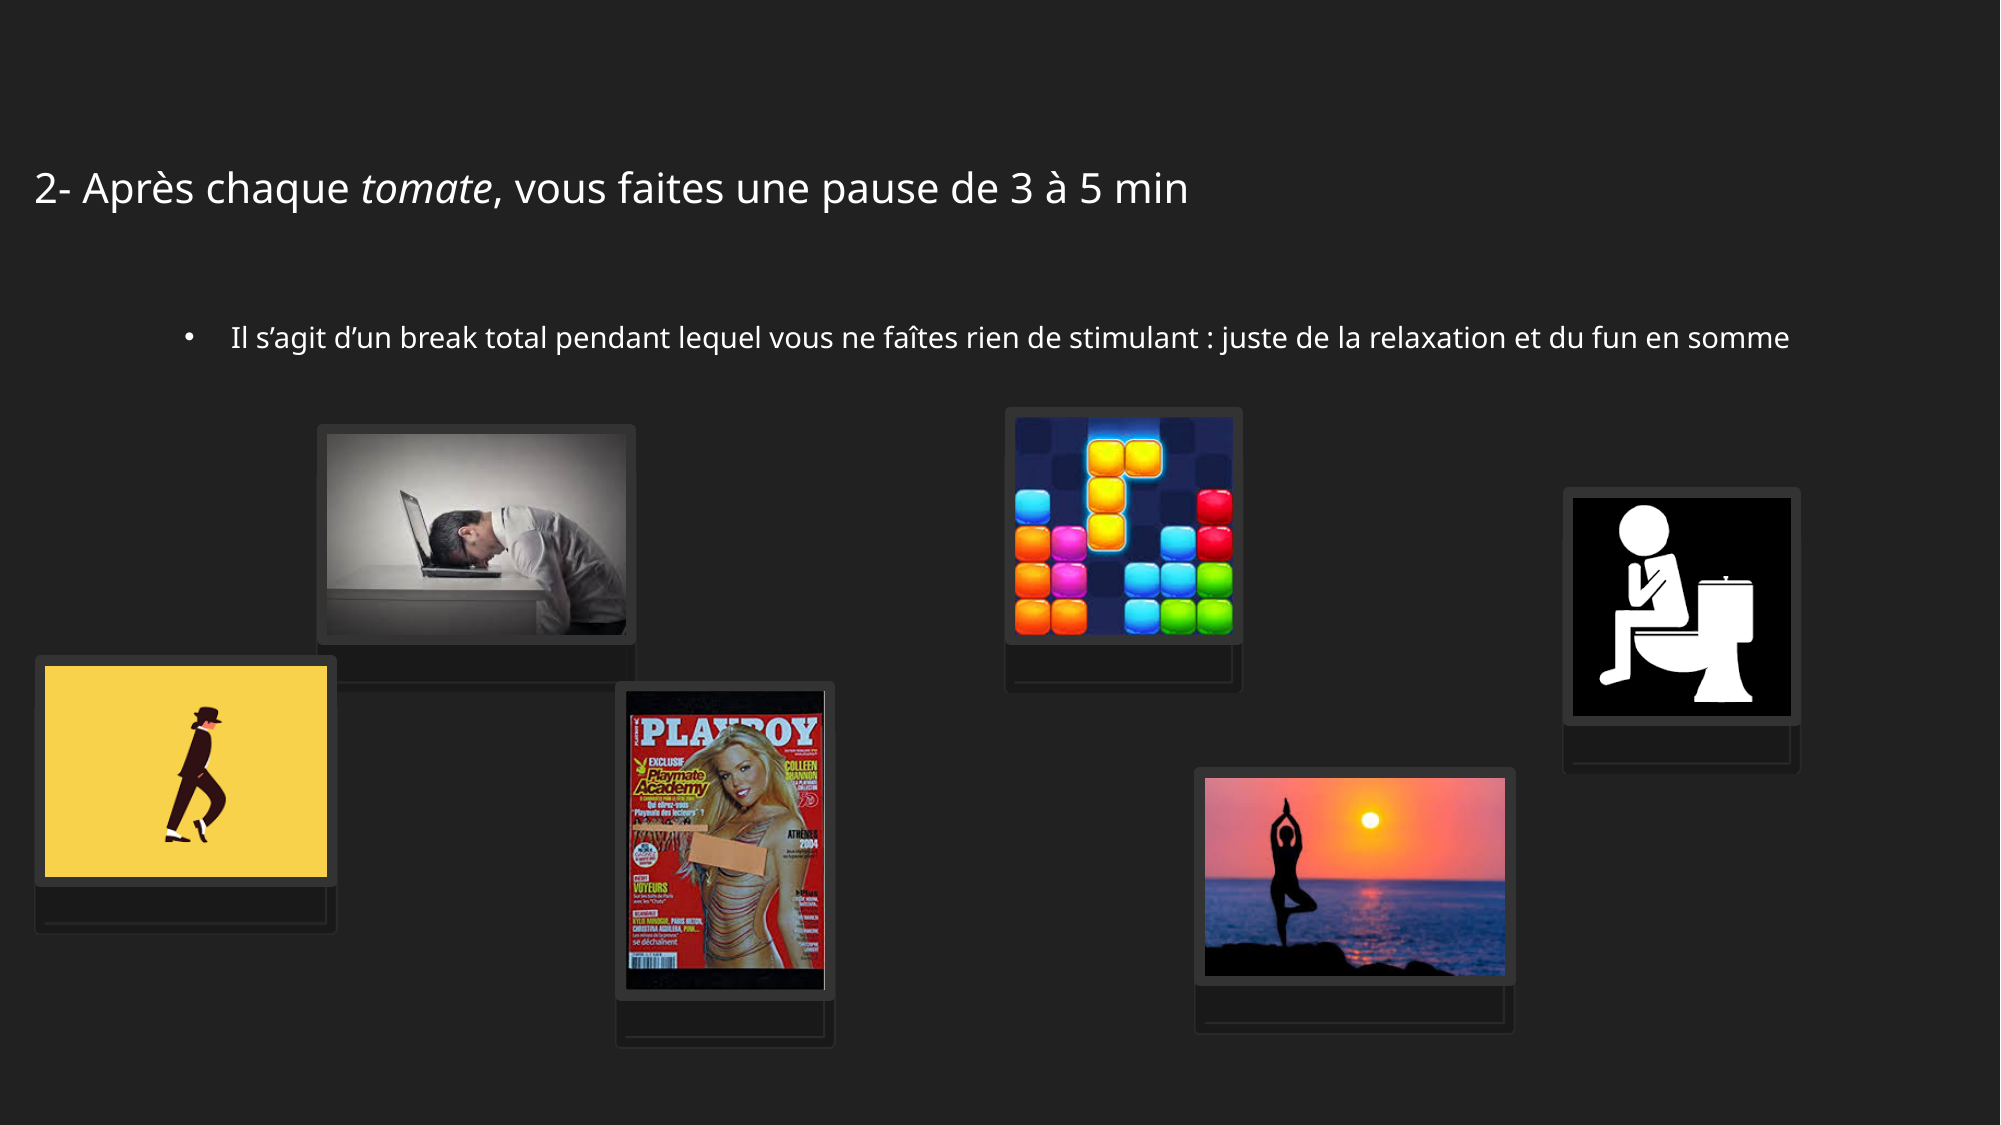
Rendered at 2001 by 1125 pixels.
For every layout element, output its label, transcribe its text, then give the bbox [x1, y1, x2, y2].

picture [1573, 497, 1791, 716]
picture [1204, 777, 1506, 977]
picture [625, 691, 825, 991]
picture [327, 434, 626, 635]
picture [45, 665, 327, 877]
text_box 2- Après chaque tomate, vous faites une pause de 3 à 5 min Il s’agit d’un break total pendant lequel vous ne faîtes rien de stimulant : juste de la relaxation et du fun en somme [19, 154, 1933, 407]
picture [1014, 416, 1233, 635]
